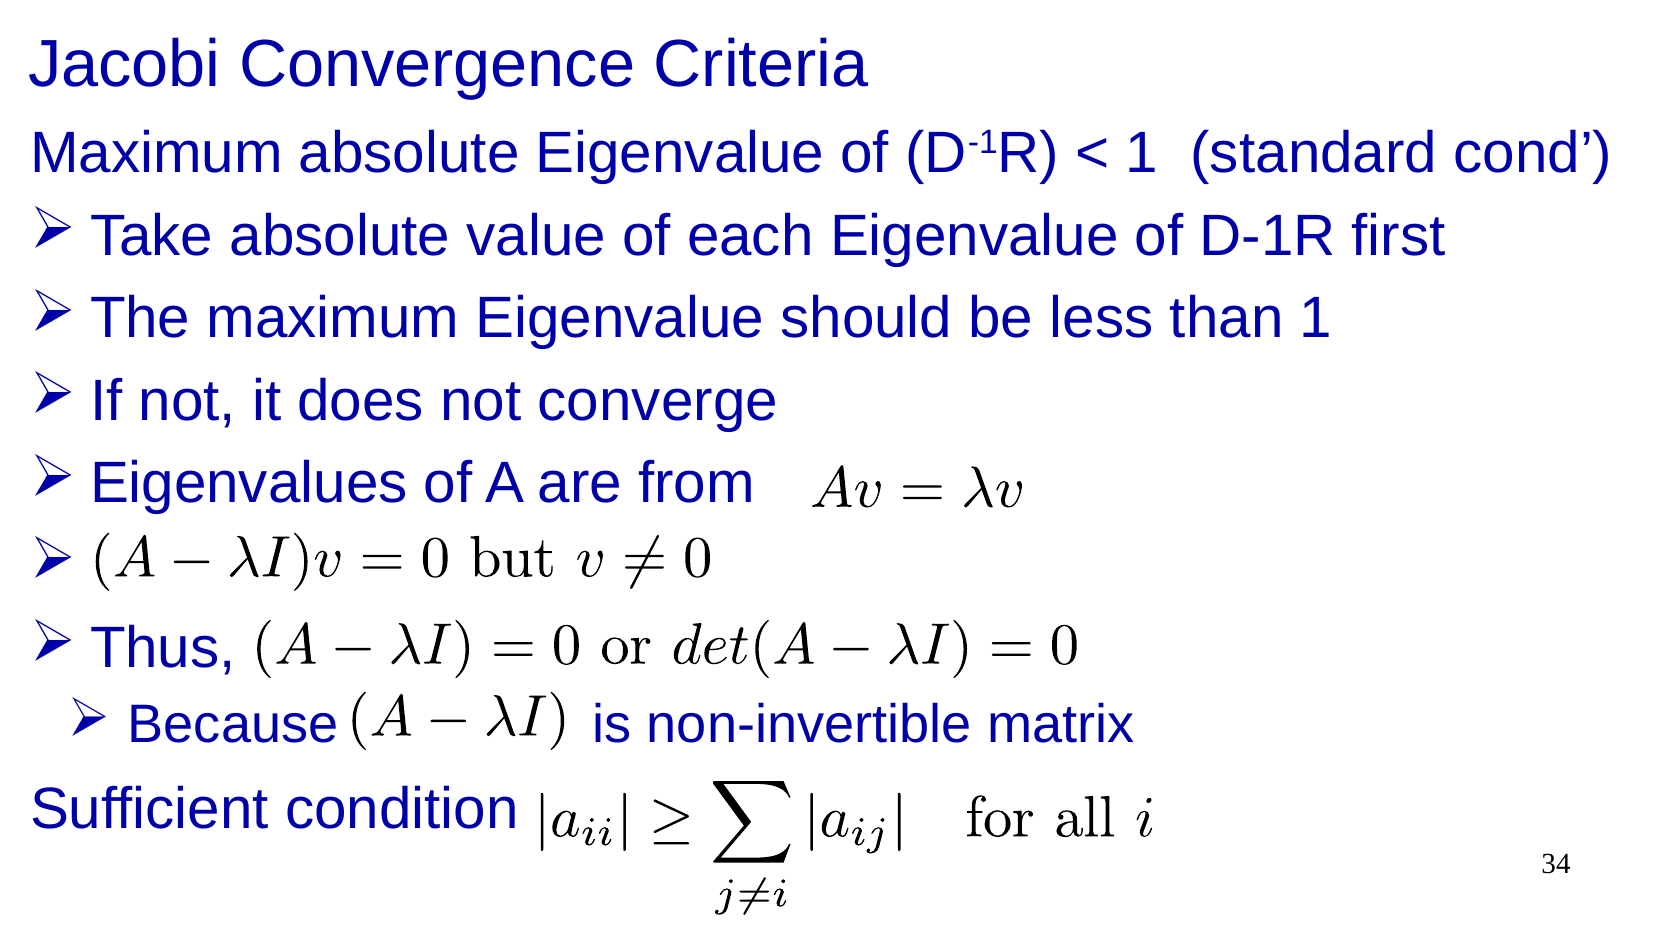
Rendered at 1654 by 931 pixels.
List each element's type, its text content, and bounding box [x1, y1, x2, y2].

text_box [810, 465, 1025, 508]
text_box [90, 532, 713, 591]
text_box [346, 691, 571, 751]
title Jacobi Convergence Criteria [28, 21, 1626, 106]
list Maximum absolute Eigenvalue of (D-1R) < 1 (standard cond’) Take absolute value of each Eigenvalue of D-1R first The maximum Eigenvalue should be less than 1 If not, it does not converge Eigenvalues of A are from Thus, Because is non-invertible matrix Sufficient condition [30, 120, 1645, 916]
text_box [533, 775, 1156, 916]
text_box [251, 619, 1079, 679]
